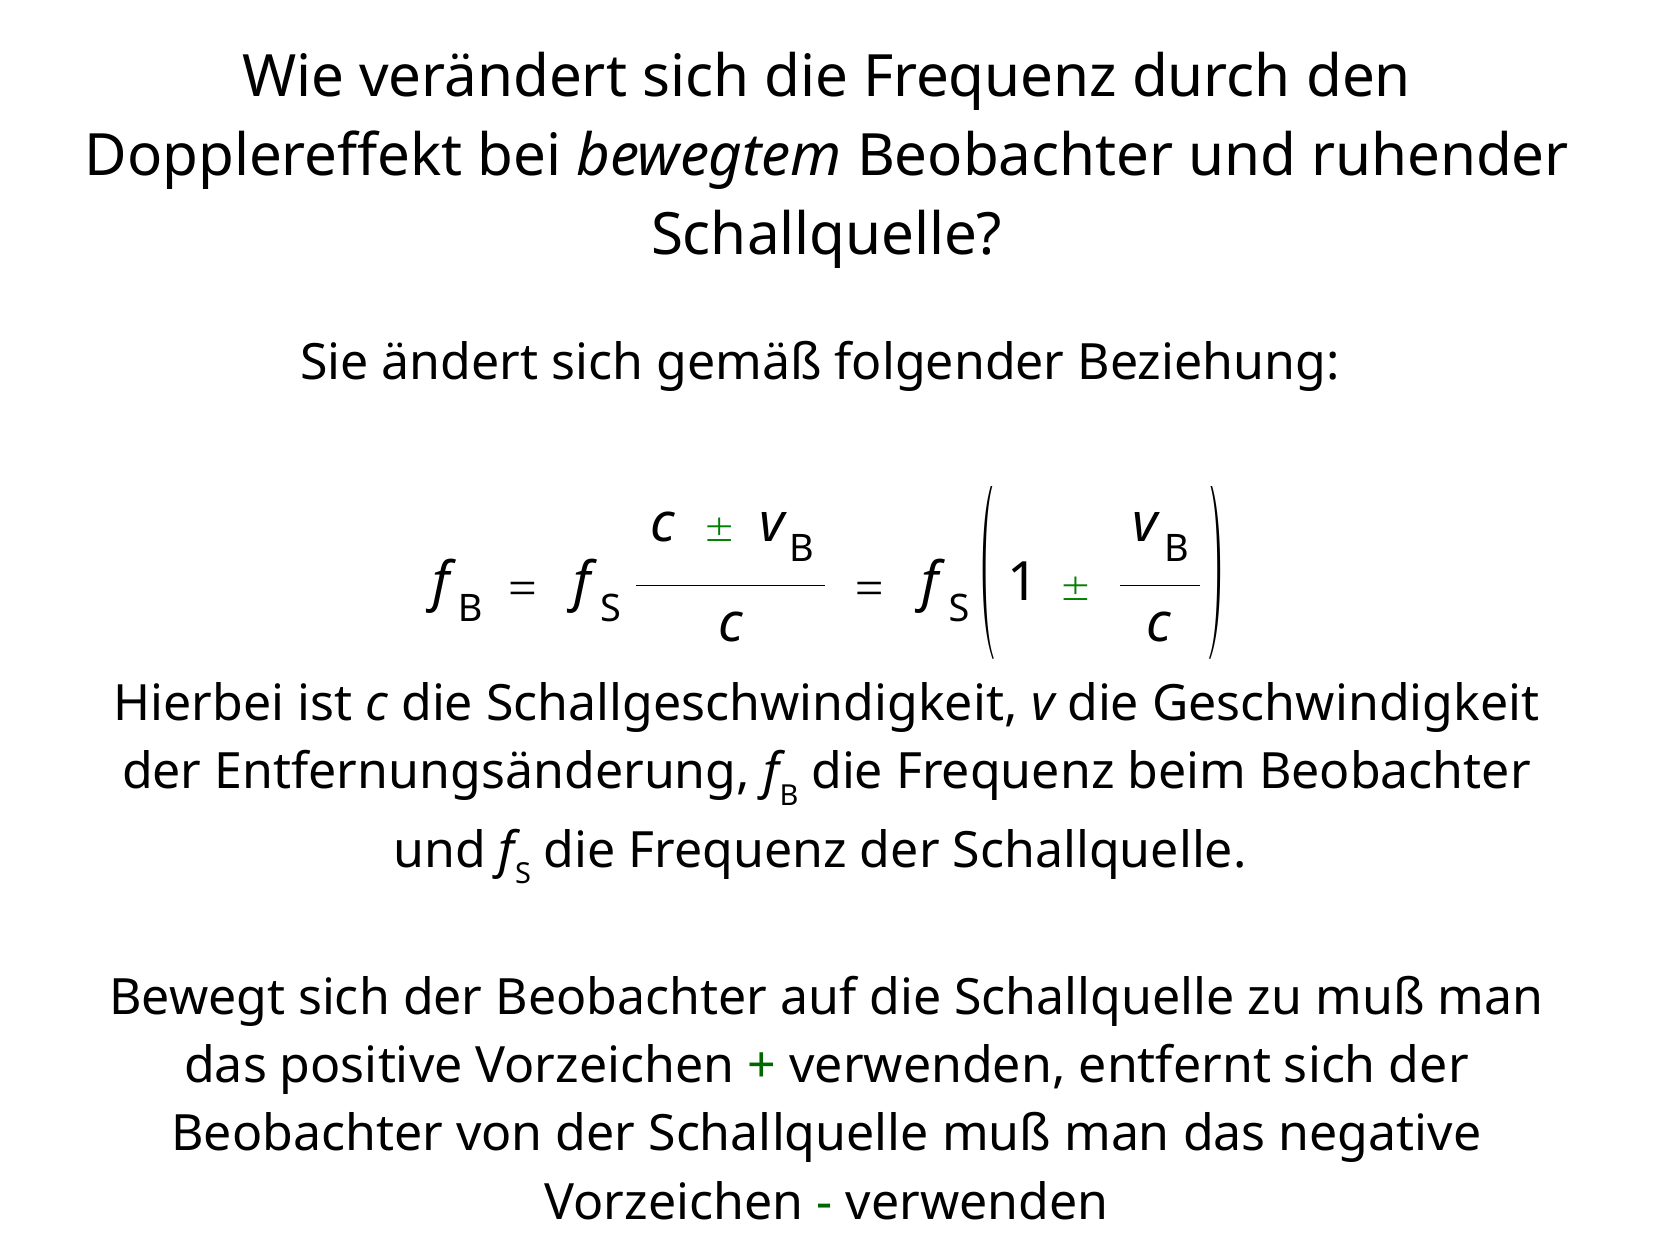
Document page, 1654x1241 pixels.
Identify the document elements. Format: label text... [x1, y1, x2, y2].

subtitle Sie ändert sich gemäß folgender Beziehung: Hierbei ist c die Schallgeschwindigkeit, v die Geschwindigkeit der Entfernungsänderung, fB die Frequenz beim Beobachter und fS die Frequenz der Schallquelle. Bewegt sich der Beobachter auf die Schallquelle zu muß man das positive Vorzeichen + verwenden, entfernt sich der Beobachter von der Schallquelle muß man das negative Vorzeichen - verwenden [82, 376, 1571, 1183]
chart [415, 486, 1238, 659]
title Wie verändert sich die Frequenz durch den Dopplereffekt bei bewegtem Beobachter und ruhender Schallquelle? [82, 49, 1571, 257]
